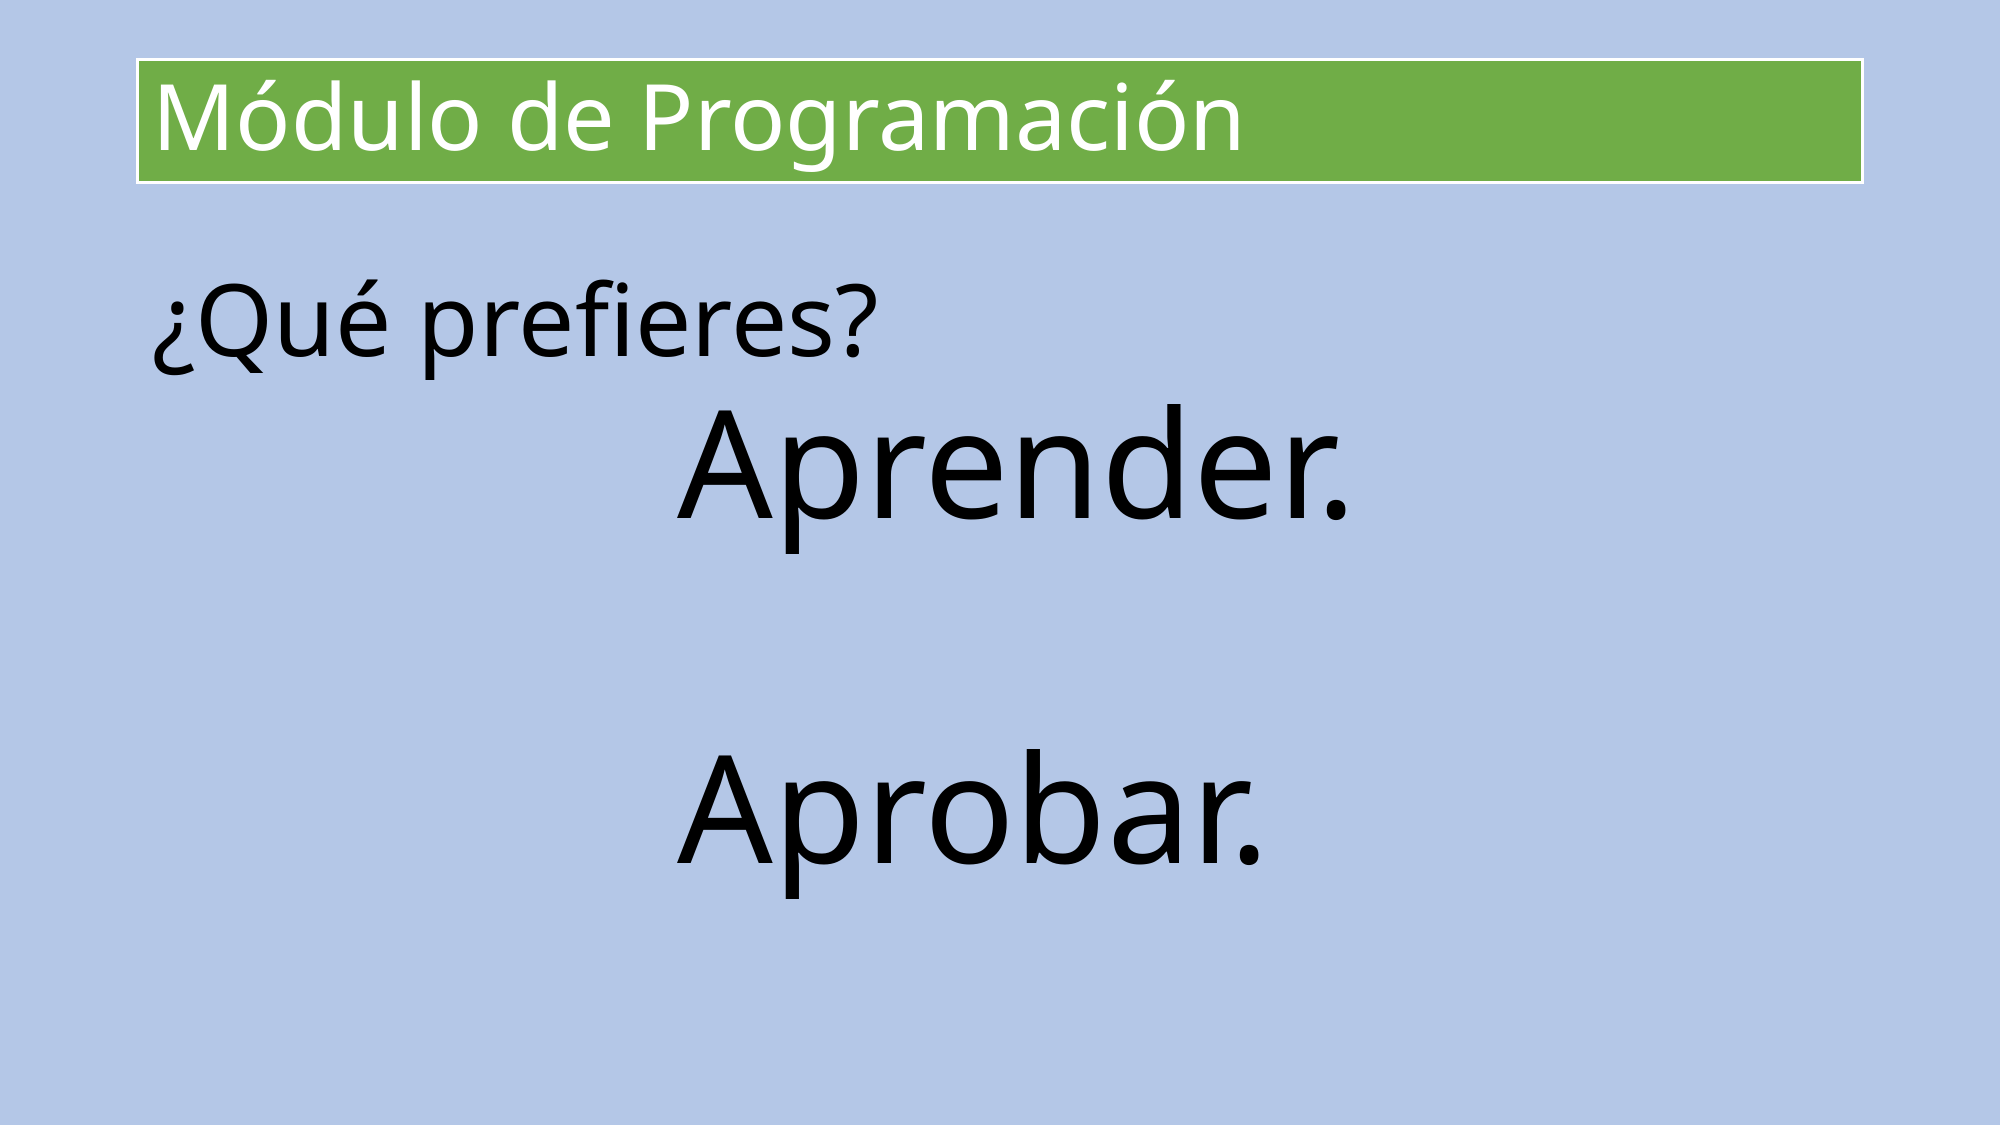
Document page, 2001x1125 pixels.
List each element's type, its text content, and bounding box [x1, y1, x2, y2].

title Módulo de Programación [137, 59, 1863, 183]
list ¿Qué prefieres? Aprender. Aprobar. [137, 263, 1863, 977]
